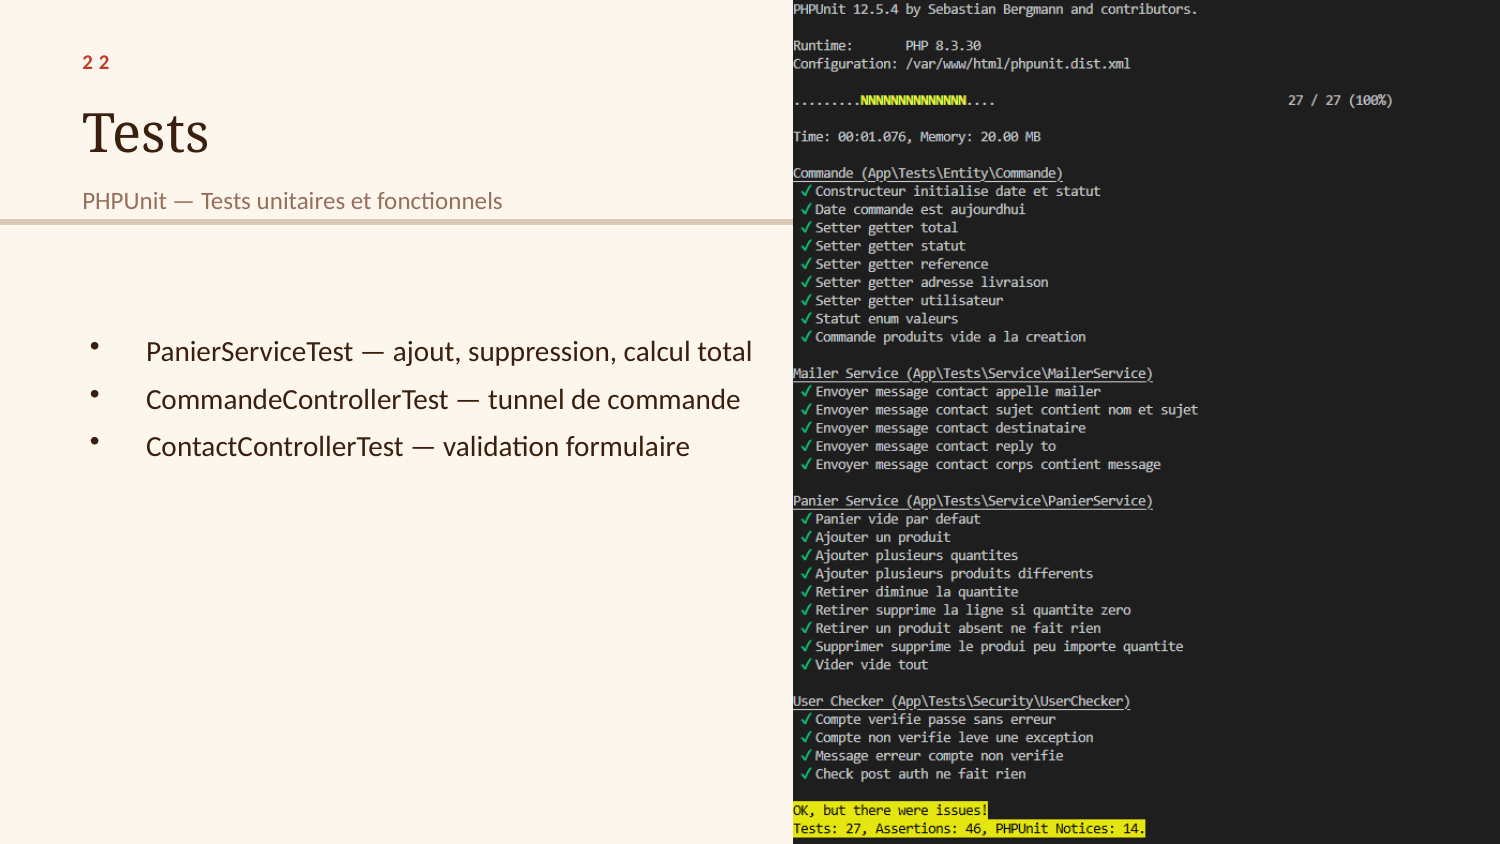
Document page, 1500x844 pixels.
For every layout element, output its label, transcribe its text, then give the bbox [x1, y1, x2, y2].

text_box PanierServiceTest — ajout, suppression, calcul total CommandeControllerTest — tunnel de commande ContactControllerTest — validation formulaire [74, 262, 793, 533]
text_box Tests [67, 82, 793, 176]
text_box PHPUnit — Tests unitaires et fonctionnels [67, 176, 793, 222]
text_box 22 [67, 41, 218, 80]
text_box [0, 0, 793, 225]
picture [793, 0, 1500, 844]
